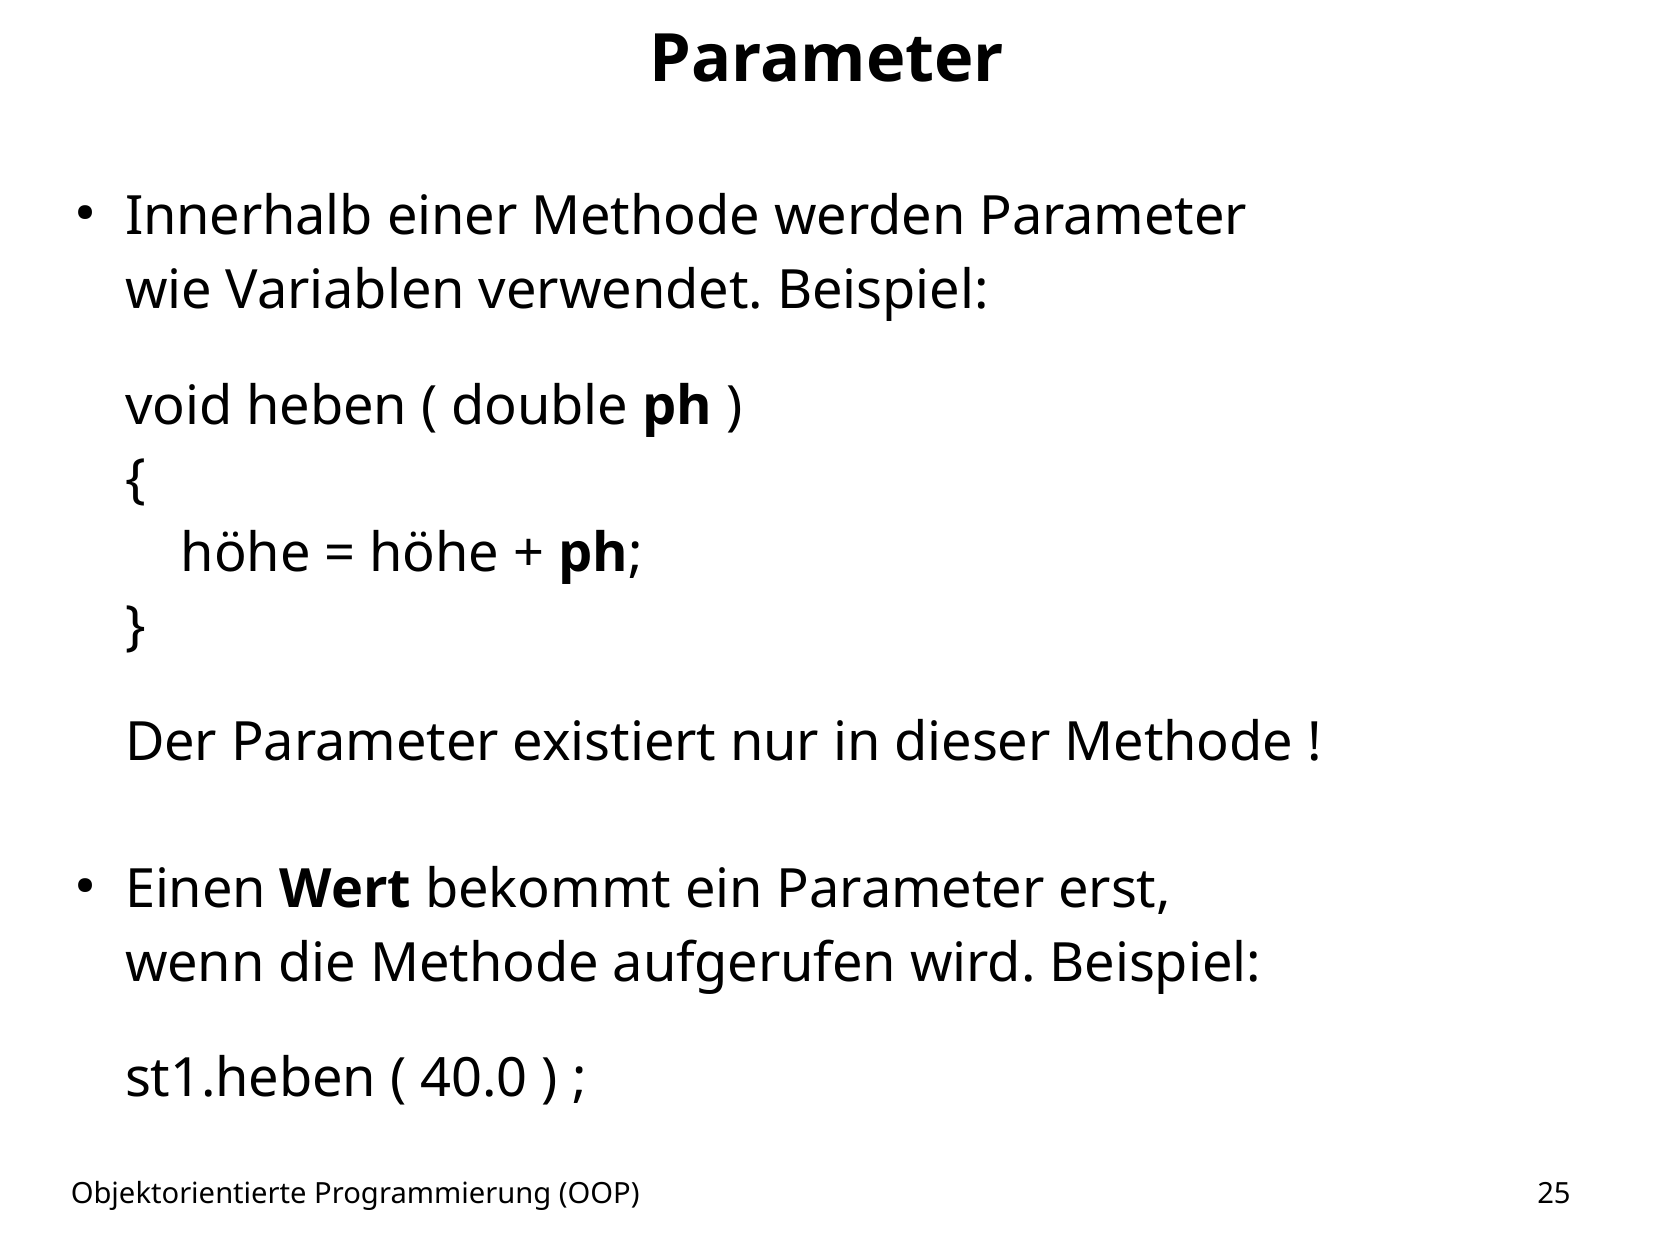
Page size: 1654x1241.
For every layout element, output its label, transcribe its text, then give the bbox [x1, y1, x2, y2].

title Parameter [0, 5, 1654, 107]
list Innerhalb einer Methode werden Parameter wie Variablen verwendet. Beispiel: void heben ( double ph ) { höhe = höhe + ph; } Der Parameter existiert nur in dieser Methode ! Einen Wert bekommt ein Parameter erst, wenn die Methode aufgerufen wird. Beispiel: st1.heben ( 40.0 ) ; [59, 177, 1607, 1123]
